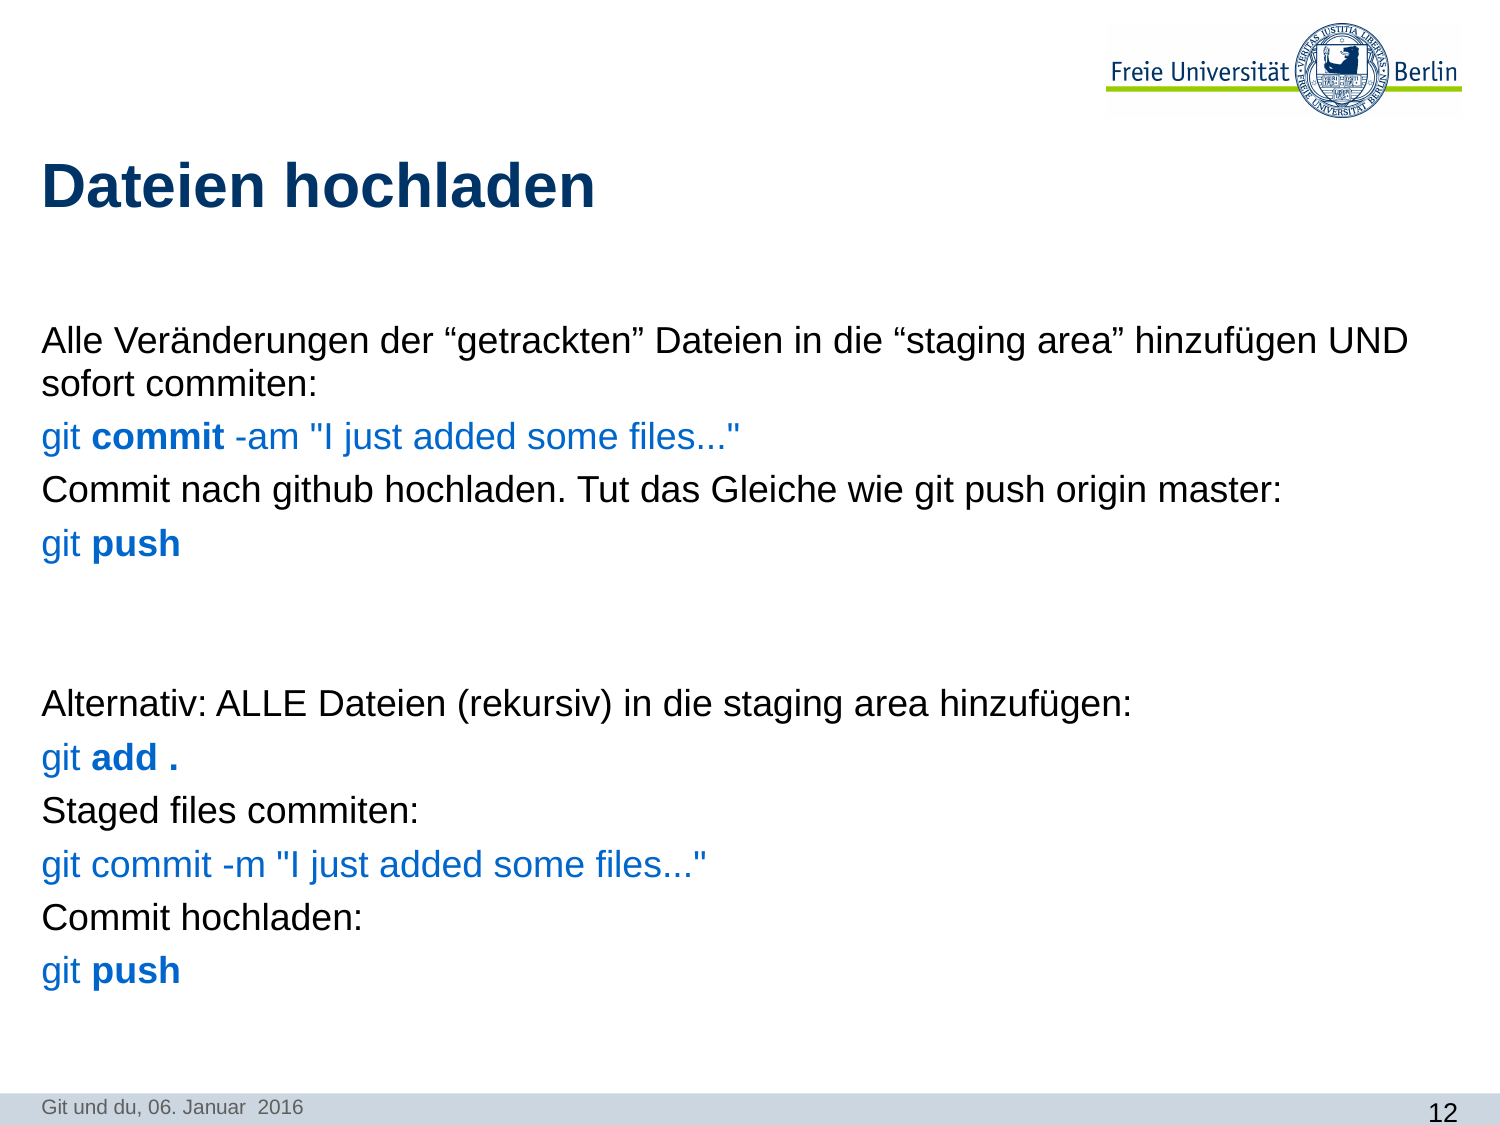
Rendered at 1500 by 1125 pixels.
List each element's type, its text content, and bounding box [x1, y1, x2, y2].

list Alle Veränderungen der “getrackten” Dateien in die “staging area” hinzufügen UND sofort commiten: git commit -am "I just added some files..." Commit nach github hochladen. Tut das Gleiche wie git push origin master: git push Alternativ: ALLE Dateien (rekursiv) in die staging area hinzufügen: git add . Staged files commiten: git commit -m "I just added some files..." Commit hochladen: git push [41, 265, 1460, 1064]
title Dateien hochladen [41, 150, 1460, 221]
picture [1106, 23, 1462, 118]
